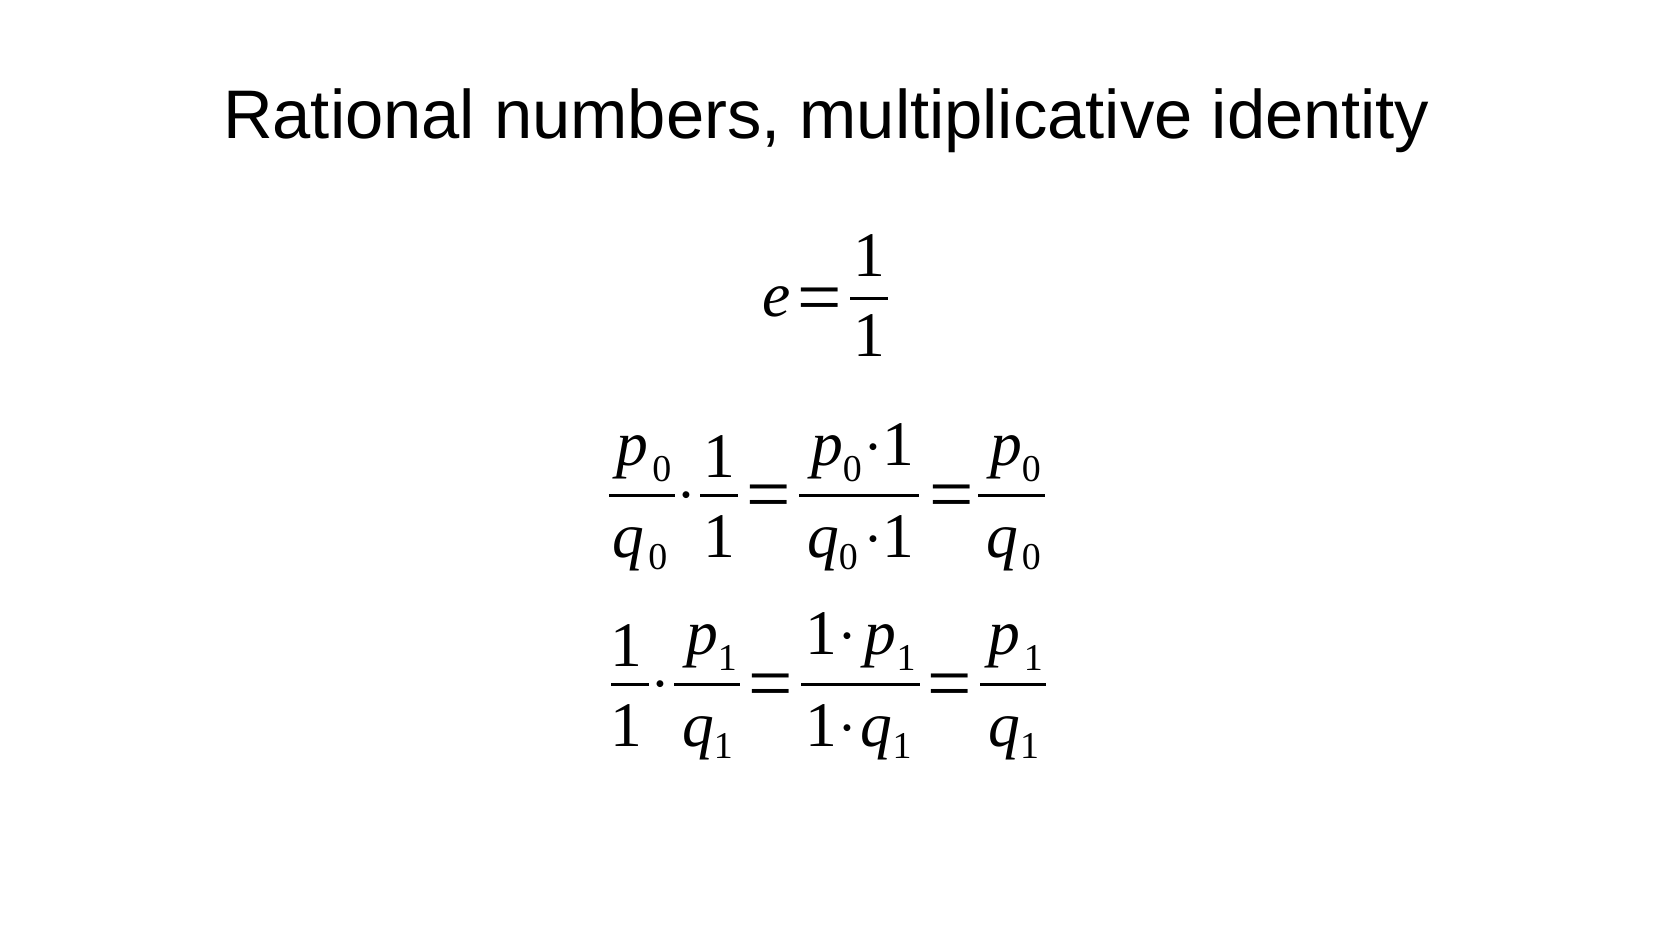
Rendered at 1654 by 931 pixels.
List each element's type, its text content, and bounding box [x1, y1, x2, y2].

chart [746, 221, 907, 372]
title Rational numbers, multiplicative identity [82, 37, 1571, 193]
chart [590, 599, 1063, 768]
chart [588, 410, 1065, 579]
